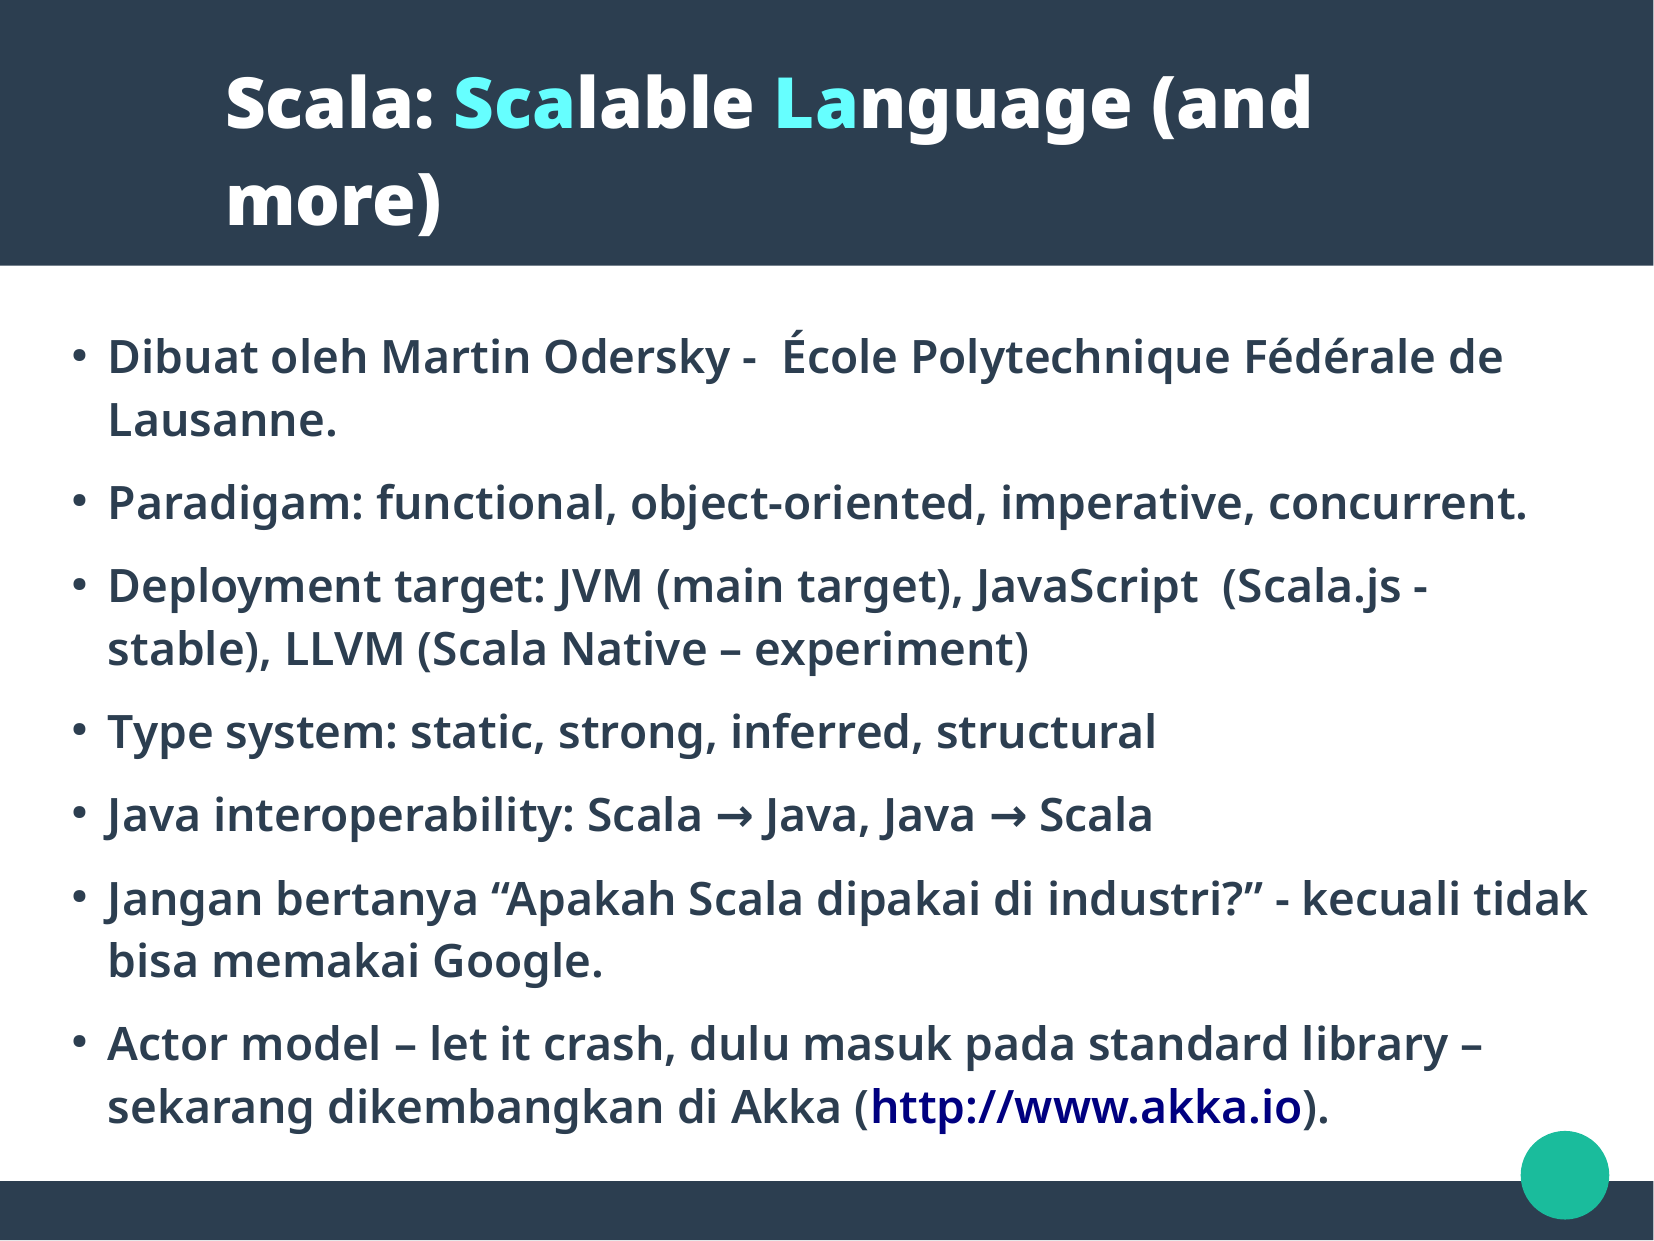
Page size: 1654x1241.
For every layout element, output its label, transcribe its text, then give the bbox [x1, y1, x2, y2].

list Dibuat oleh Martin Odersky - École Polytechnique Fédérale de Lausanne. Paradigam: functional, object-oriented, imperative, concurrent. Deployment target: JVM (main target), JavaScript (Scala.js - stable), LLVM (Scala Native – experiment) Type system: static, strong, inferred, structural Java interoperability: Scala → Java, Java → Scala Jangan bertanya “Apakah Scala dipakai di industri?” - kecuali tidak bisa memakai Google. Actor model – let it crash, dulu masuk pada standard library – sekarang dikembangkan di Akka (http://www.akka.io). [59, 324, 1595, 1152]
title Scala: Scalable Language (and more) [225, 52, 1396, 211]
